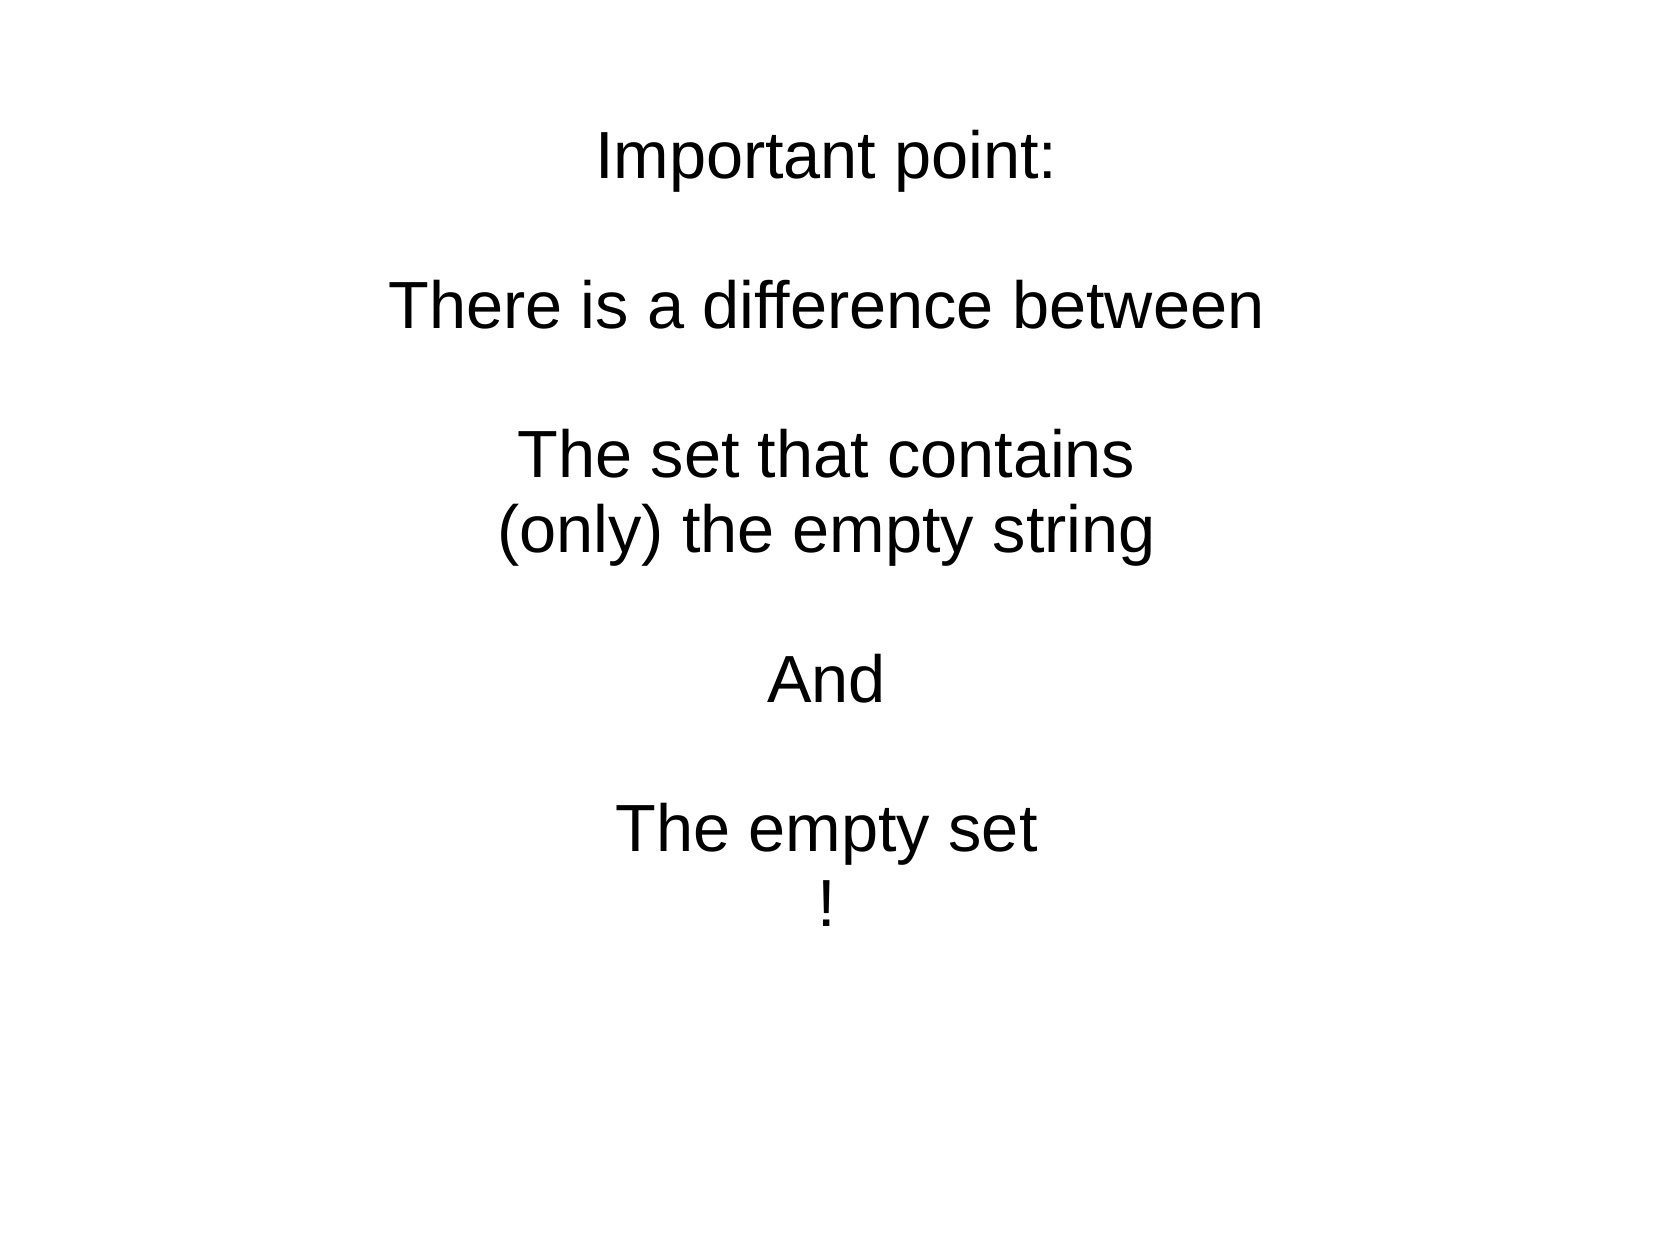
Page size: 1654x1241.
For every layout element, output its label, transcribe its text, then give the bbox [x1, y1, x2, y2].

subtitle Important point: There is a difference between The set that contains (only) the empty string And The empty set ! [82, 49, 1571, 1010]
